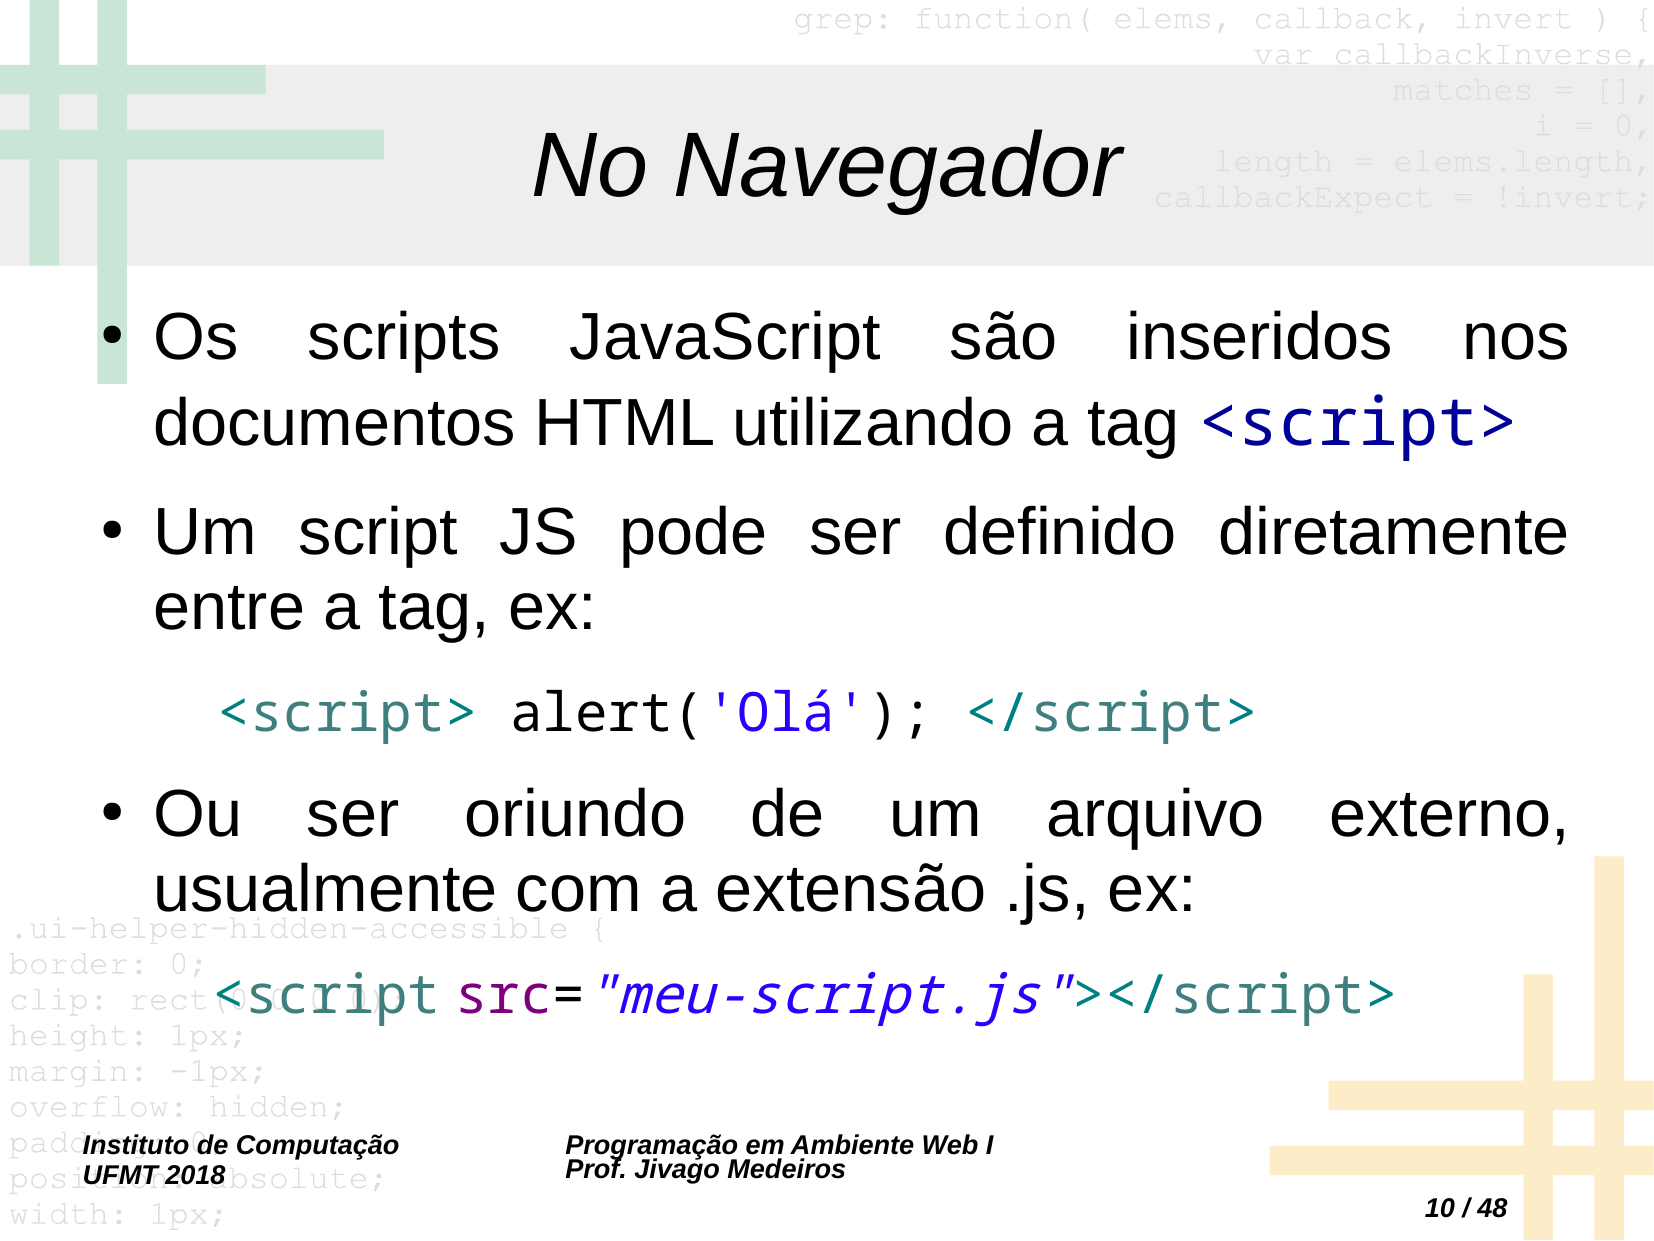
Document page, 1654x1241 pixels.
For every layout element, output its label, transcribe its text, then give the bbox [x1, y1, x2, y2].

list Os scripts JavaScript são inseridos nos documentos HTML utilizando a tag <script> Um script JS pode ser definido diretamente entre a tag, ex: <script> alert('Olá'); </script> Ou ser oriundo de um arquivo externo, usualmente com a extensão .js, ex: <script src="meu-script.js"></script> [82, 299, 1571, 1019]
title No Navegador [82, 61, 1571, 269]
